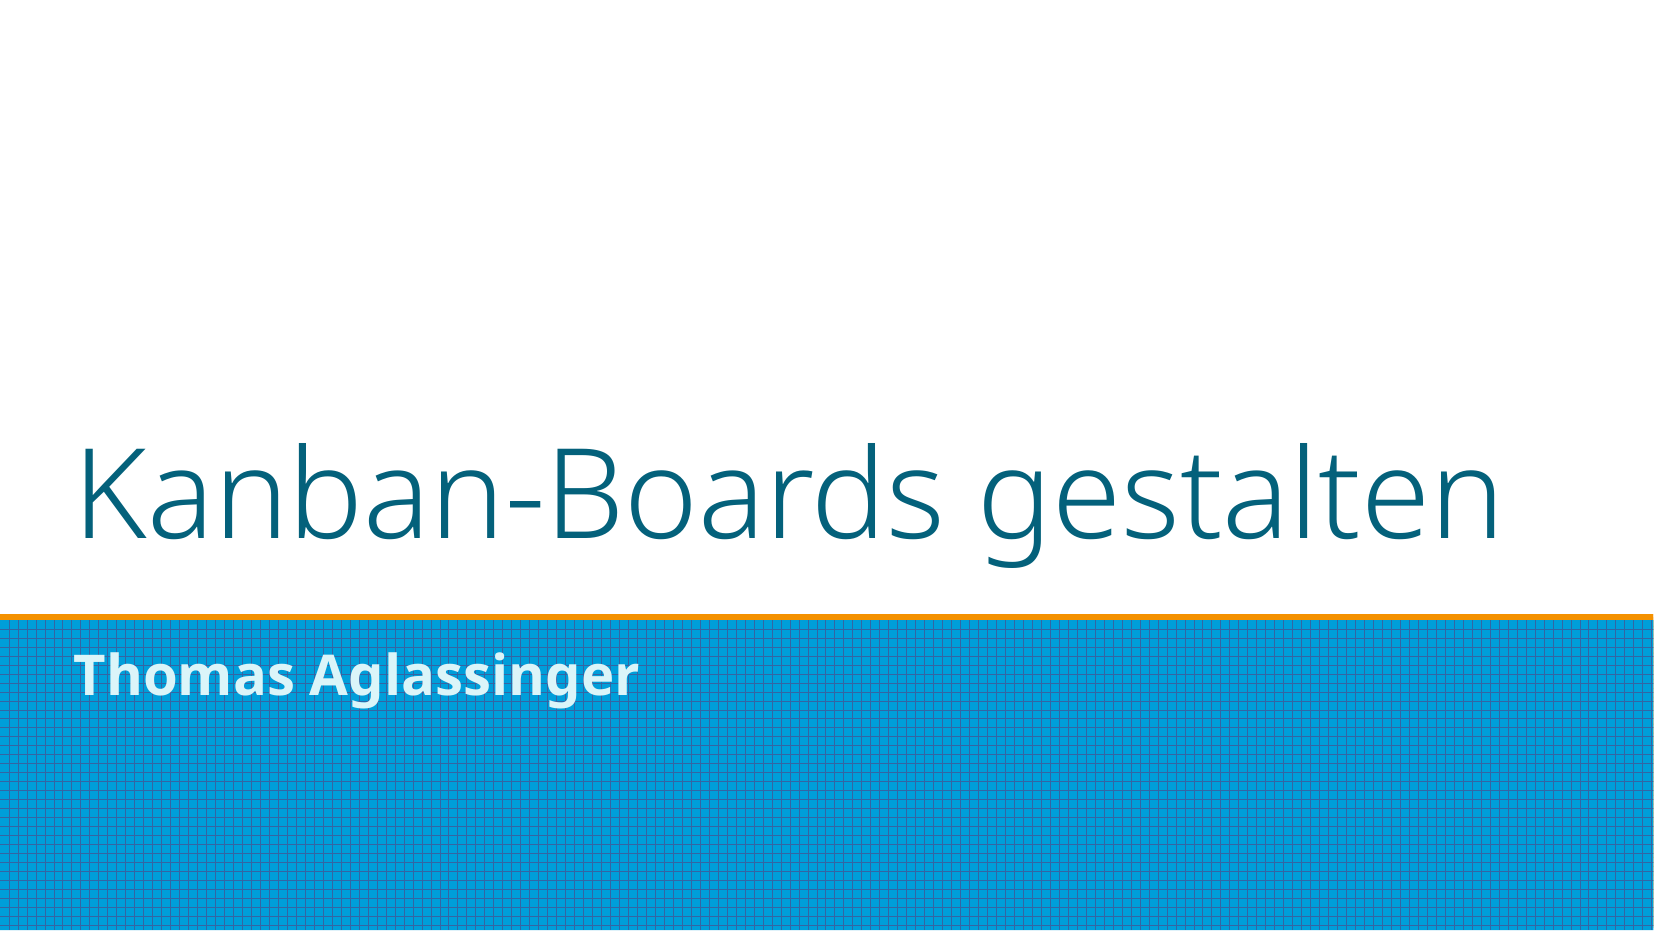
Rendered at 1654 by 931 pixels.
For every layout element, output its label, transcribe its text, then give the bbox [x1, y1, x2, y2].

subtitle Thomas Aglassinger [73, 634, 1551, 827]
title Kanban-Boards gestalten [73, 44, 1551, 576]
